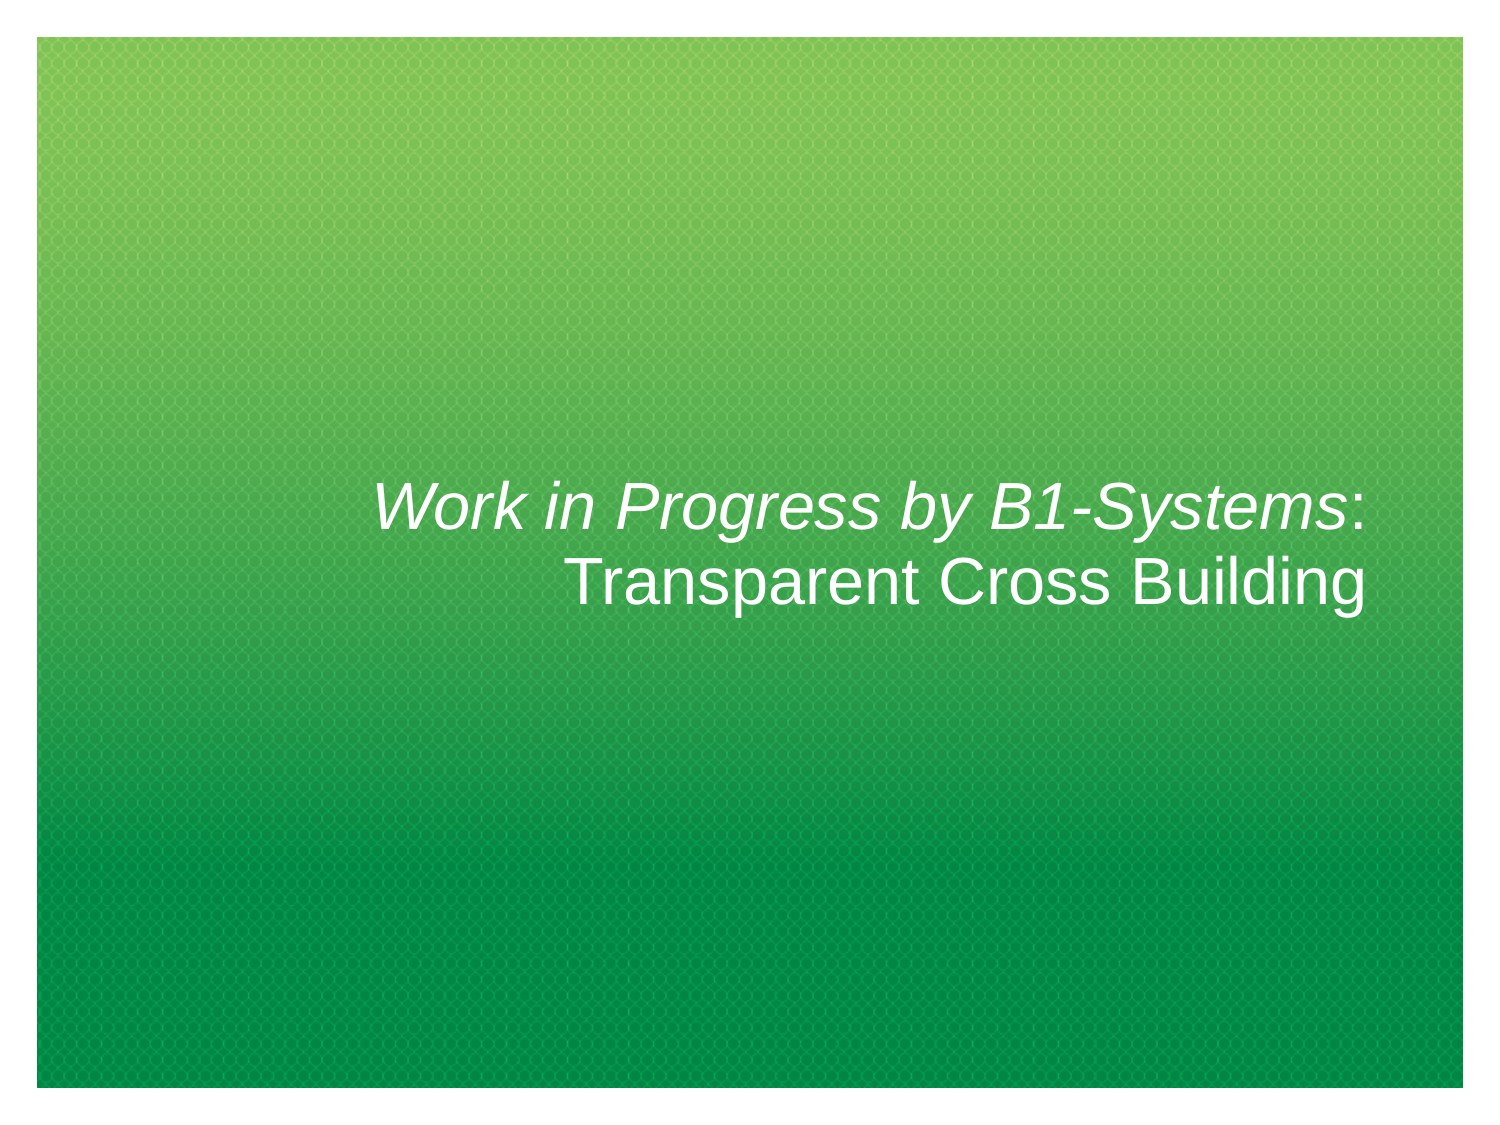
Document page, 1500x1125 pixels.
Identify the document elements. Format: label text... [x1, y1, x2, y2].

title Work in Progress by B1-Systems: Transparent Cross Building [135, 450, 1369, 638]
picture [37, 37, 1463, 1088]
